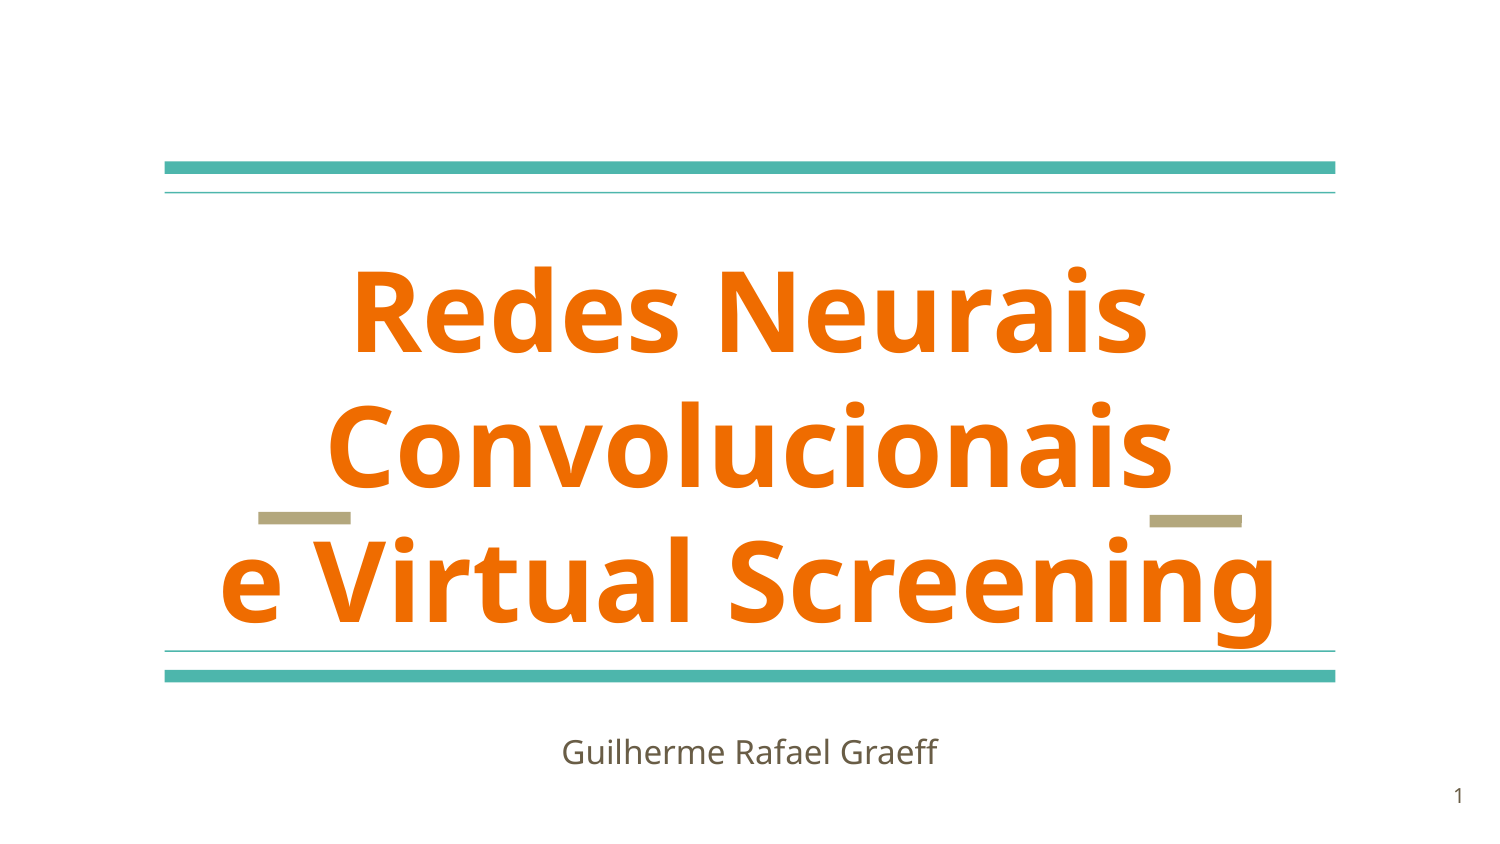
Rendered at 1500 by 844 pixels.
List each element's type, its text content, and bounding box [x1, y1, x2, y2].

subtitle Guilherme Rafael Graeff [350, 723, 1150, 844]
title Redes Neurais Convolucionais e Virtual Screening [112, 224, 1388, 604]
slide_number <number> [1389, 764, 1480, 830]
